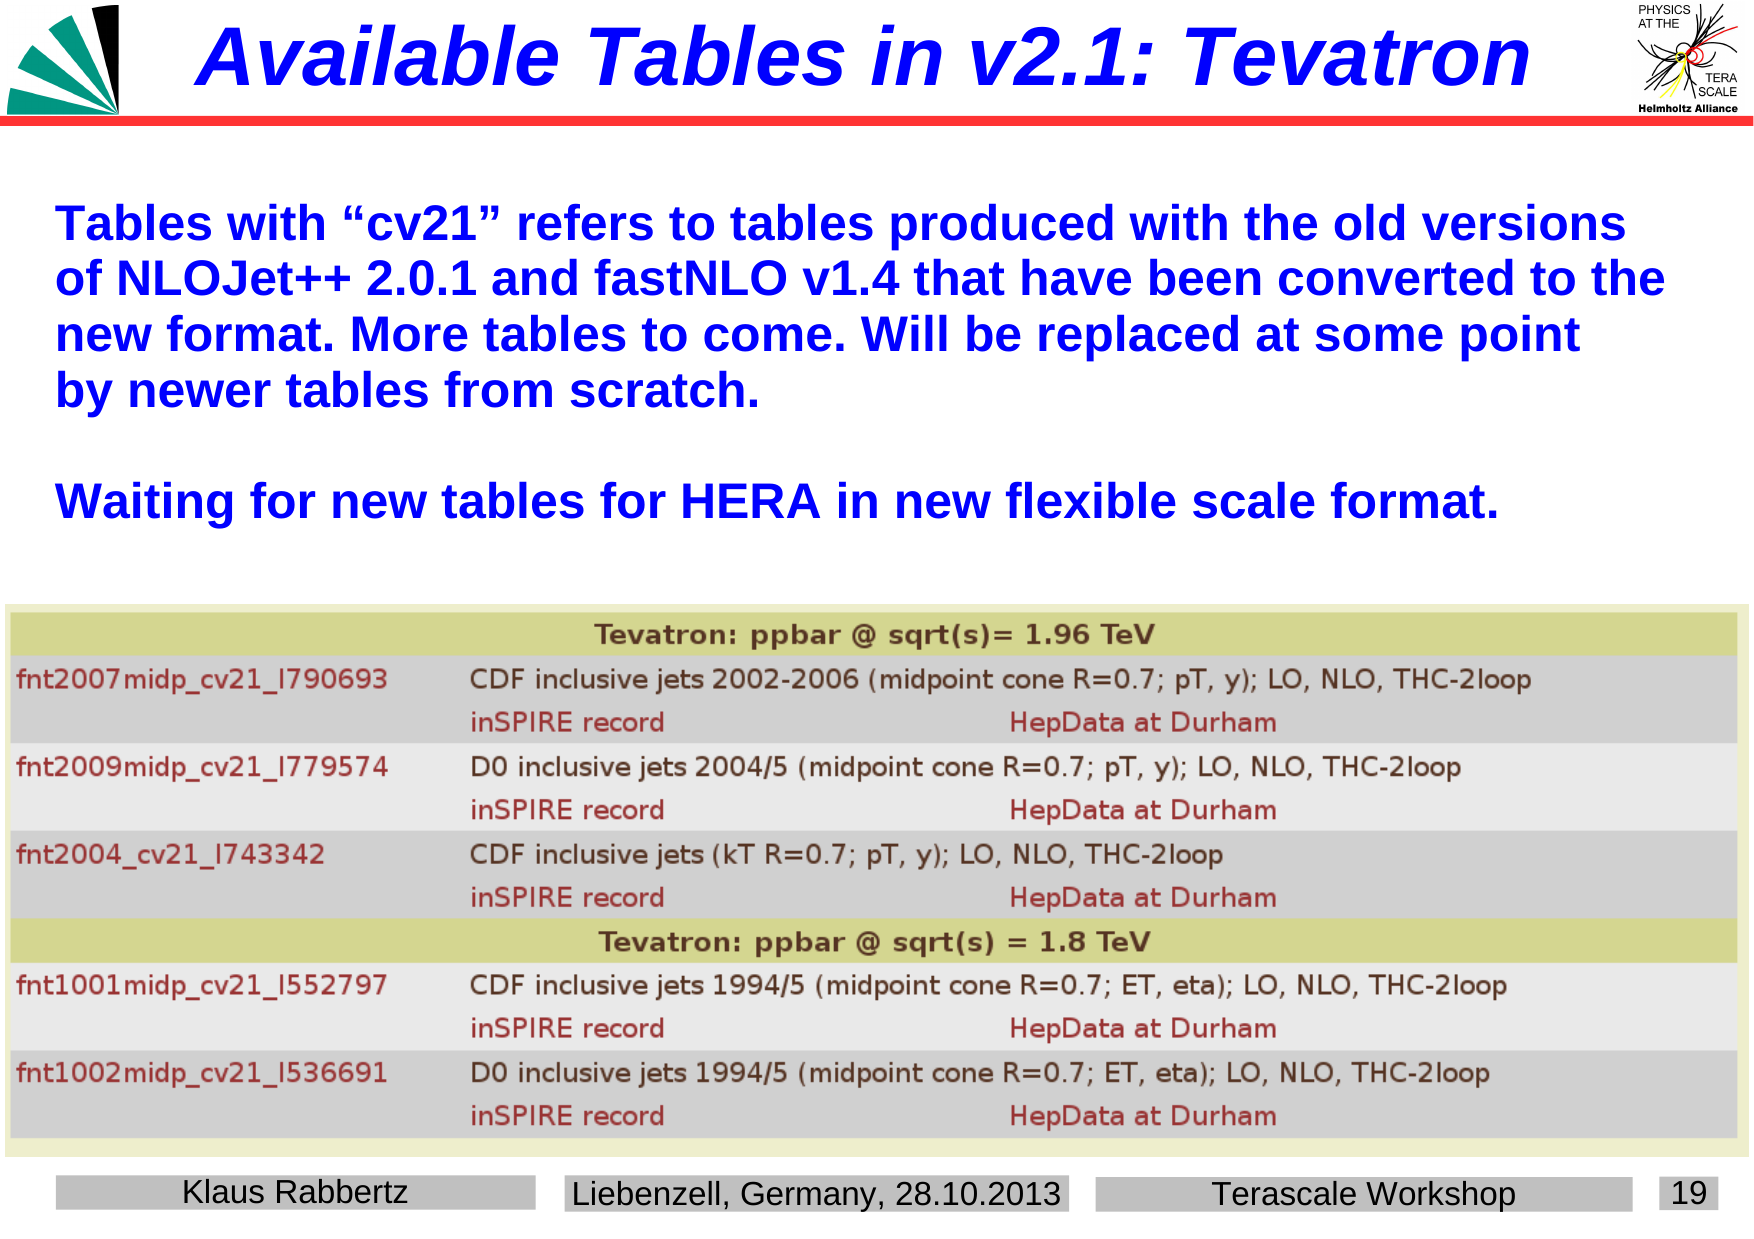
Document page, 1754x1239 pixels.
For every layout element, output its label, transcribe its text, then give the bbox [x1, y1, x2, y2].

picture [5, 604, 1749, 1157]
text_box Tables with “cv21” refers to tables produced with the old versions of NLOJet++ 2.0.1 and fastNLO v1.4 that have been converted to the new format. More tables to come. Will be replaced at some point by newer tables from scratch. Waiting for new tables for HERA in new flexible scale format. [43, 189, 1680, 536]
picture [1631, 1, 1745, 115]
title Available Tables in v2.1: Tevatron [123, 0, 1606, 114]
picture [7, 5, 119, 116]
